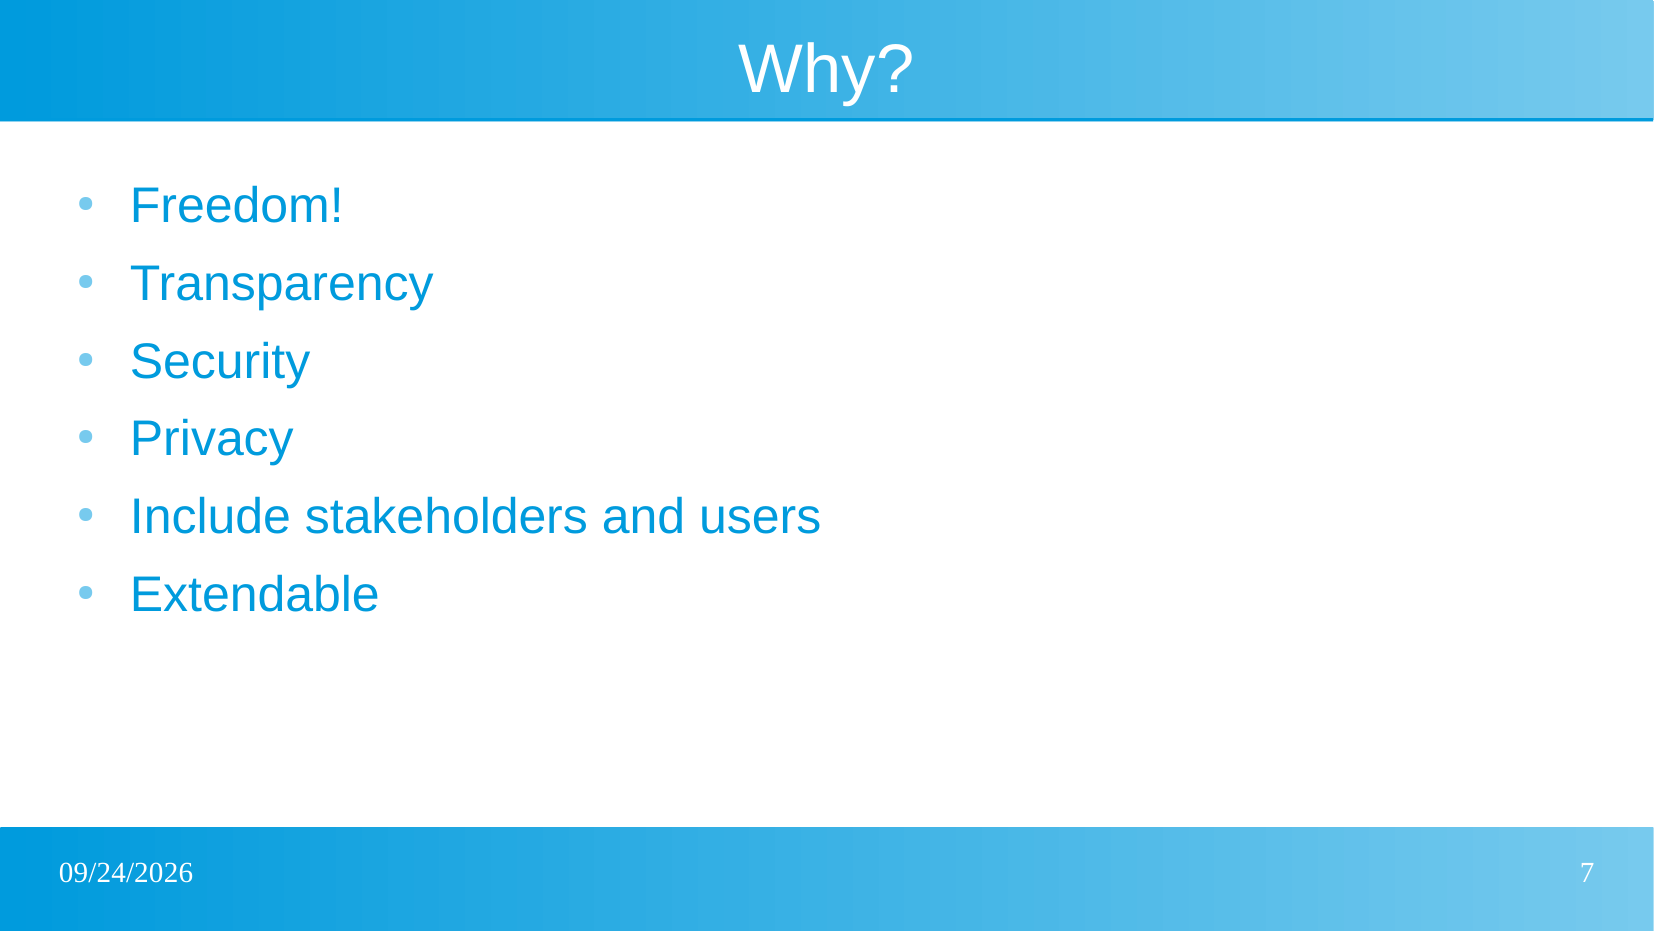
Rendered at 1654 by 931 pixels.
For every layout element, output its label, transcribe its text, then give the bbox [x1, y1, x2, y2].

list Freedom! Transparency Security Privacy Include stakeholders and users Extendable [59, 177, 1595, 768]
title Why? [59, 29, 1595, 108]
